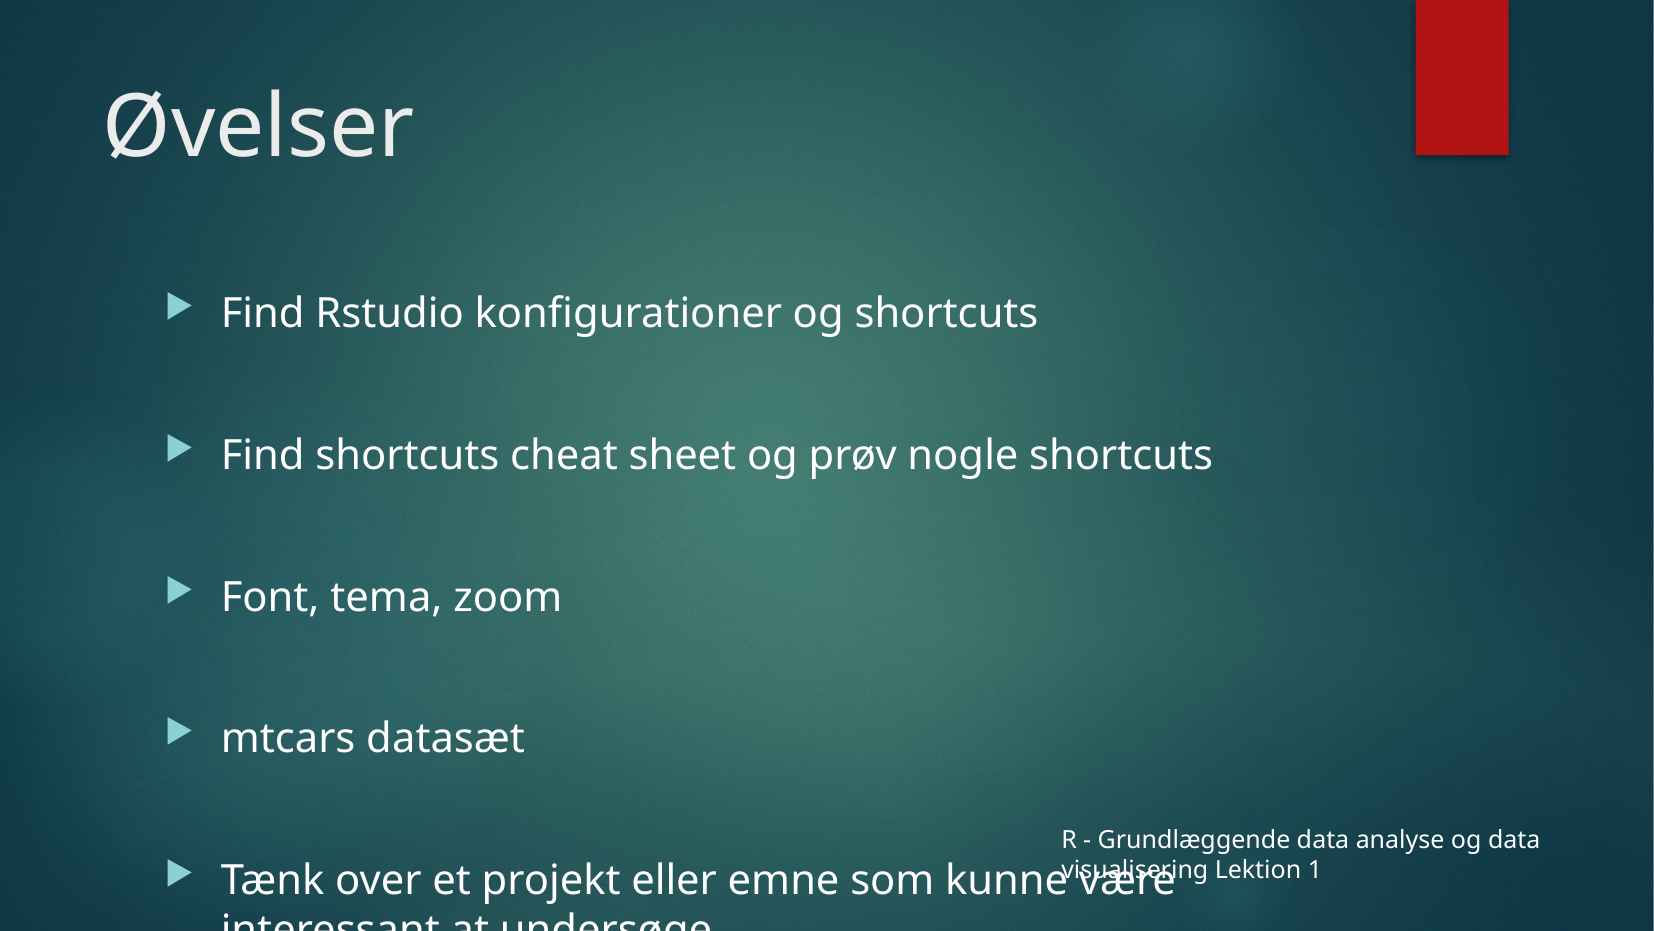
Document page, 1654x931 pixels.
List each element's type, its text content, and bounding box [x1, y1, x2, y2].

picture [238, 924, 250, 931]
picture [278, 924, 290, 931]
picture [669, 924, 681, 931]
picture [557, 924, 569, 931]
title Øvelser [87, 61, 1364, 252]
picture [643, 924, 653, 931]
text_box R - Grundlæggende data analyse og data visualisering Lektion 1 [1046, 816, 1632, 891]
picture [318, 924, 330, 931]
picture [406, 924, 418, 931]
picture [583, 924, 595, 931]
list Find Rstudio konfigurationer og shortcuts Find shortcuts cheat sheet og prøv nogle shortcuts Font, tema, zoom mtcars datasæt Tænk over et projekt eller emne som kunne være interessant at undersøge [149, 278, 1363, 848]
picture [532, 924, 544, 931]
picture [694, 924, 706, 931]
picture [0, 0, 1654, 931]
